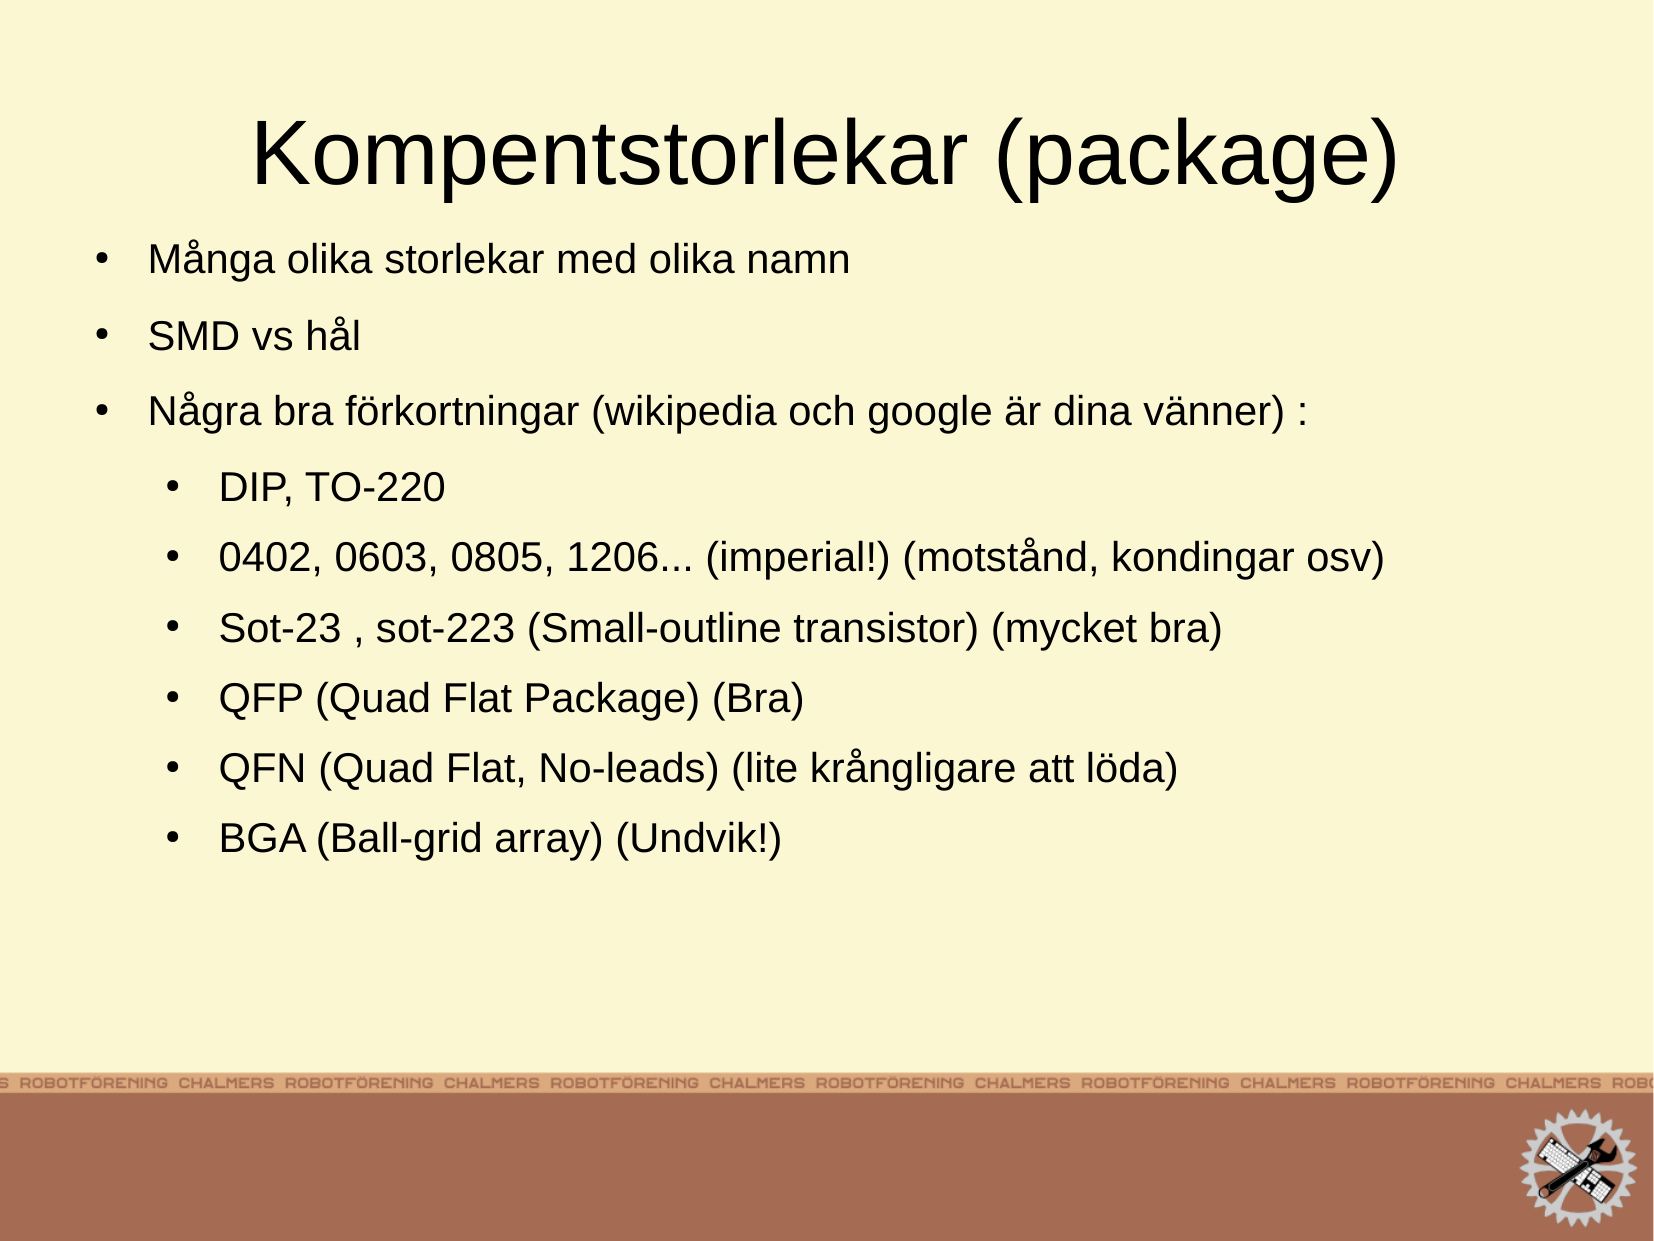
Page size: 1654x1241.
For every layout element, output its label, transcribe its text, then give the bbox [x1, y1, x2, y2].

picture [0, 0, 1654, 1241]
list Många olika storlekar med olika namn SMD vs hål Några bra förkortningar (wikipedia och google är dina vänner) : DIP, TO-220 0402, 0603, 0805, 1206... (imperial!) (motstånd, kondingar osv) Sot-23 , sot-223 (Small-outline transistor) (mycket bra) QFP (Quad Flat Package) (Bra) QFN (Quad Flat, No-leads) (lite krångligare att löda) BGA (Ball-grid array) (Undvik!) [76, 236, 1565, 1055]
title Kompentstorlekar (package) [82, 49, 1571, 257]
